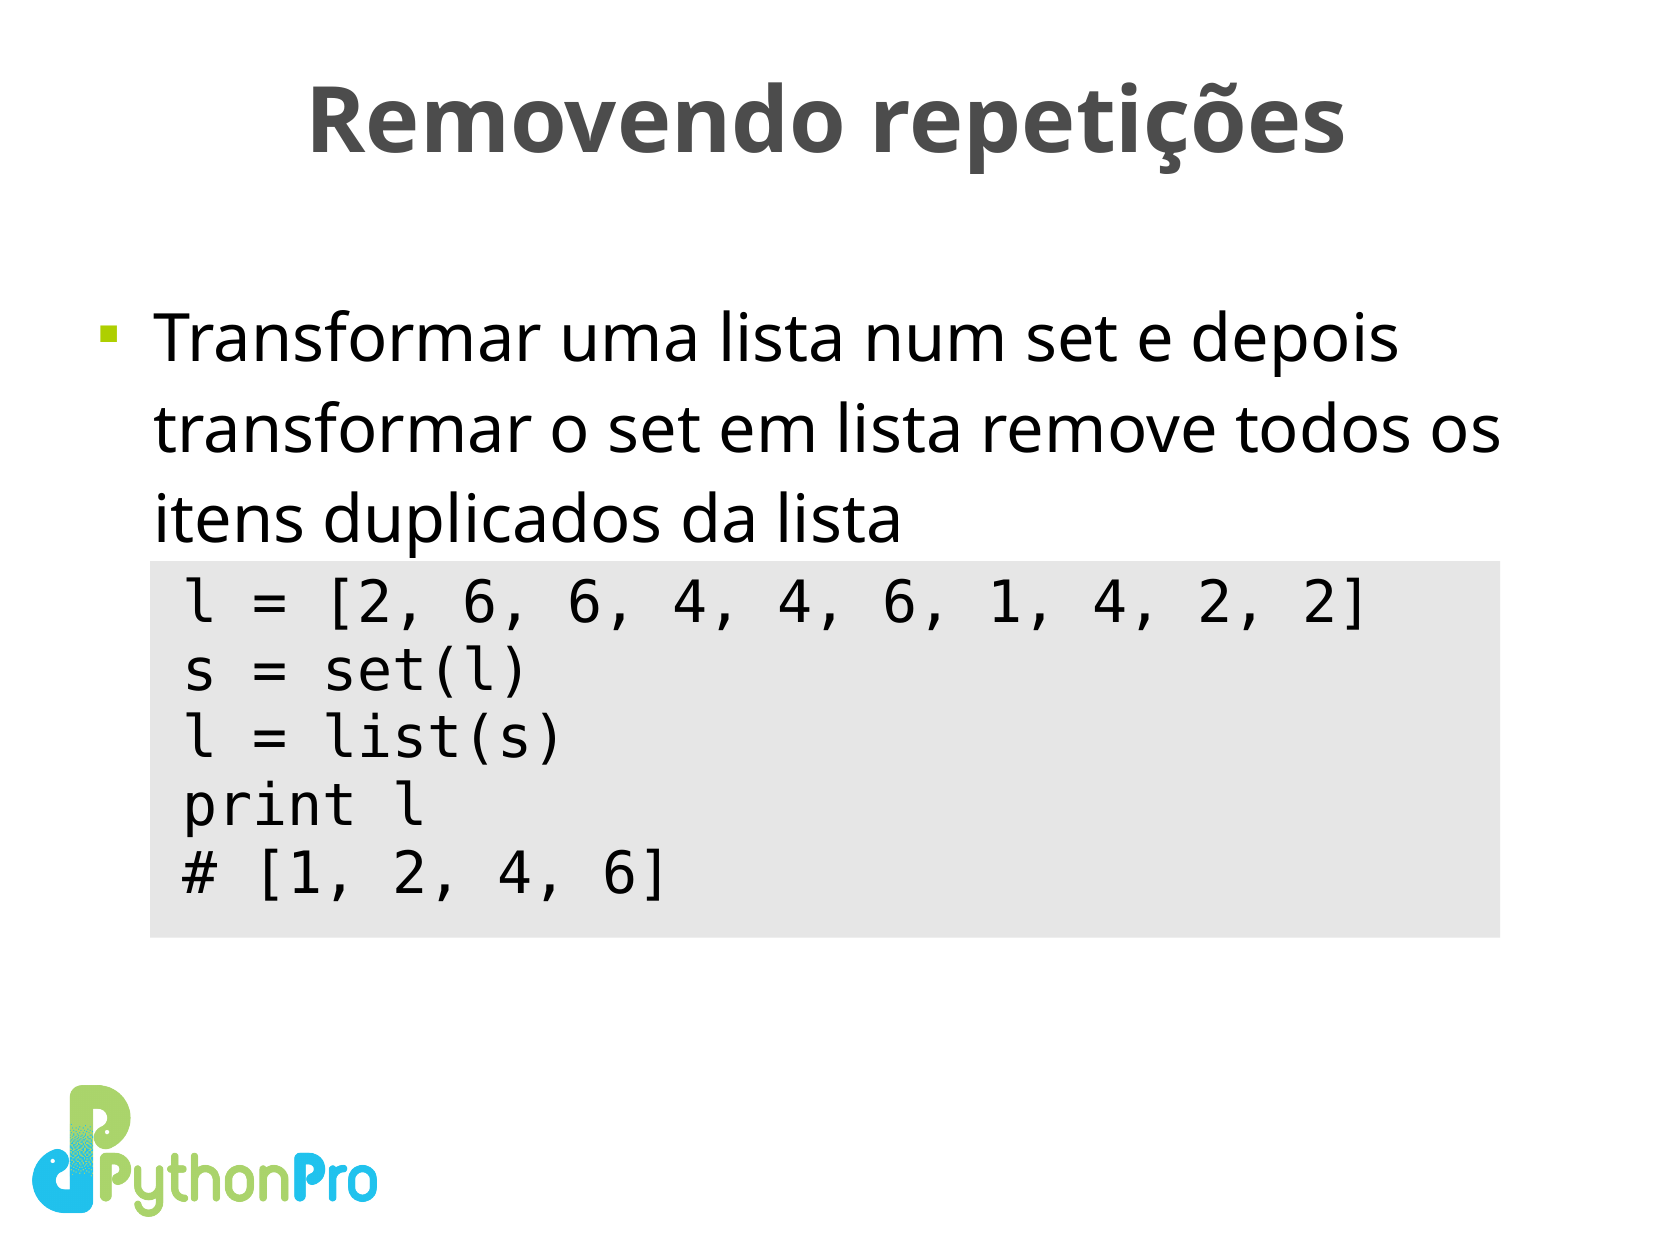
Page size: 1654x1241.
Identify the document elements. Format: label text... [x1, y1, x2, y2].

picture [32, 1085, 377, 1217]
list Transformar uma lista num set e depois transformar o set em lista remove todos os itens duplicados da lista [82, 290, 1571, 1109]
title Removendo repetições [82, 13, 1571, 222]
text_box l = [2, 6, 6, 4, 4, 6, 1, 4, 2, 2] s = set(l) l = list(s) print l # [1, 2, 4, 6] [150, 561, 1501, 938]
